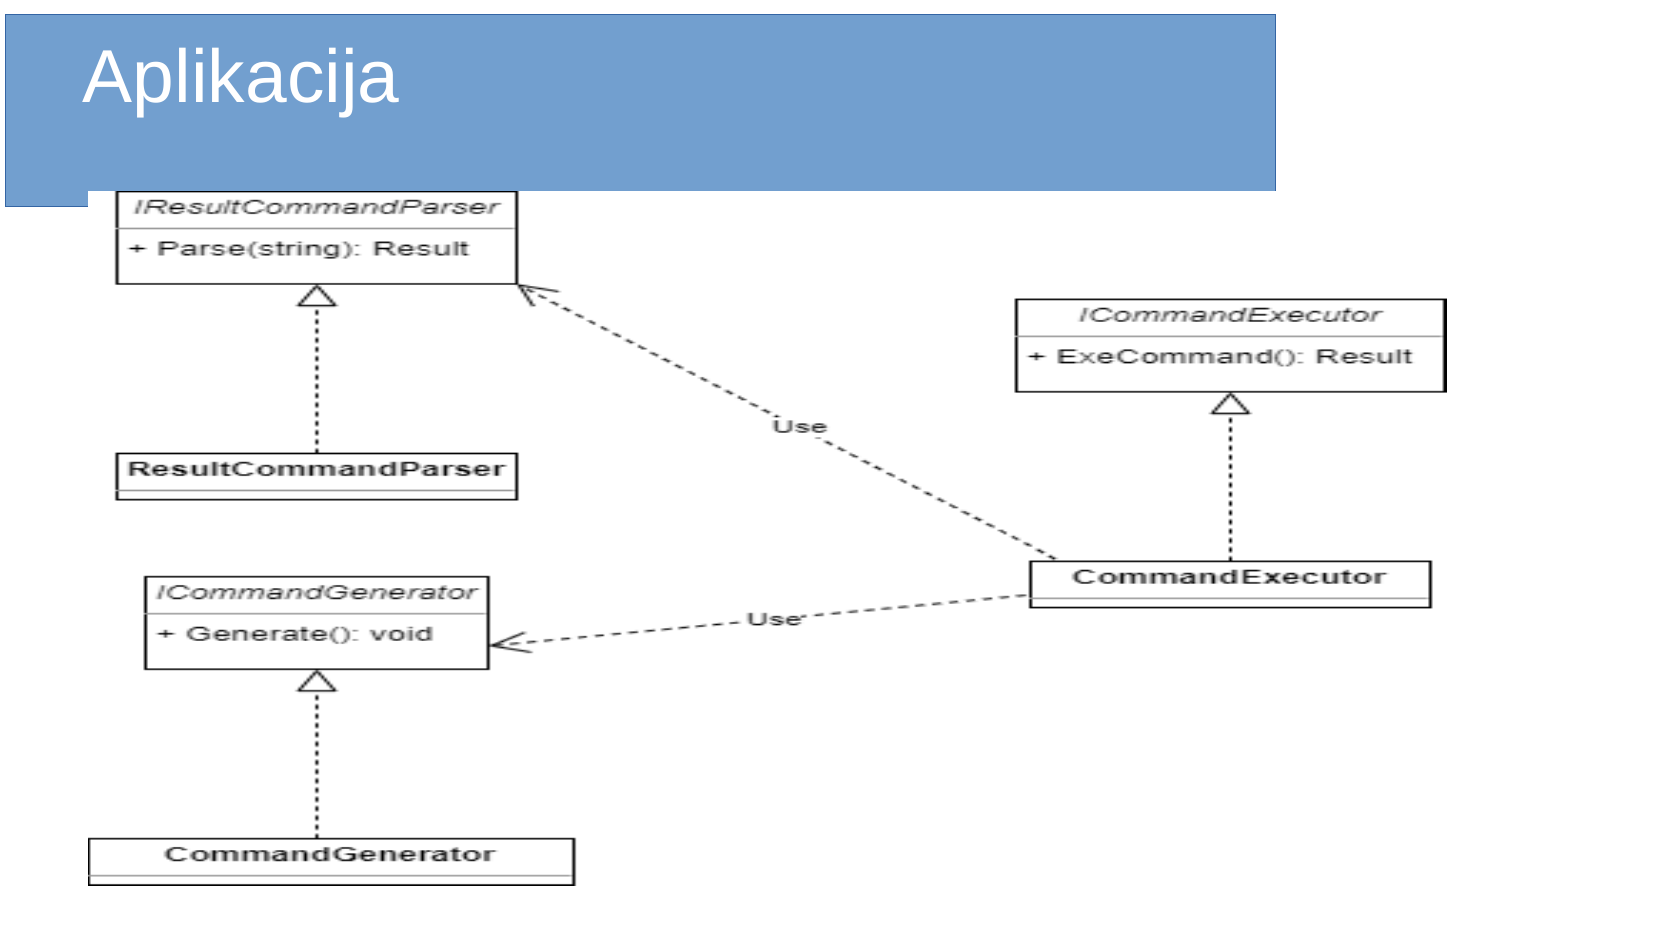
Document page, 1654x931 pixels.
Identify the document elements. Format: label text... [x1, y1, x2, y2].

picture [88, 191, 1447, 886]
title Aplikacija [82, 34, 1235, 203]
